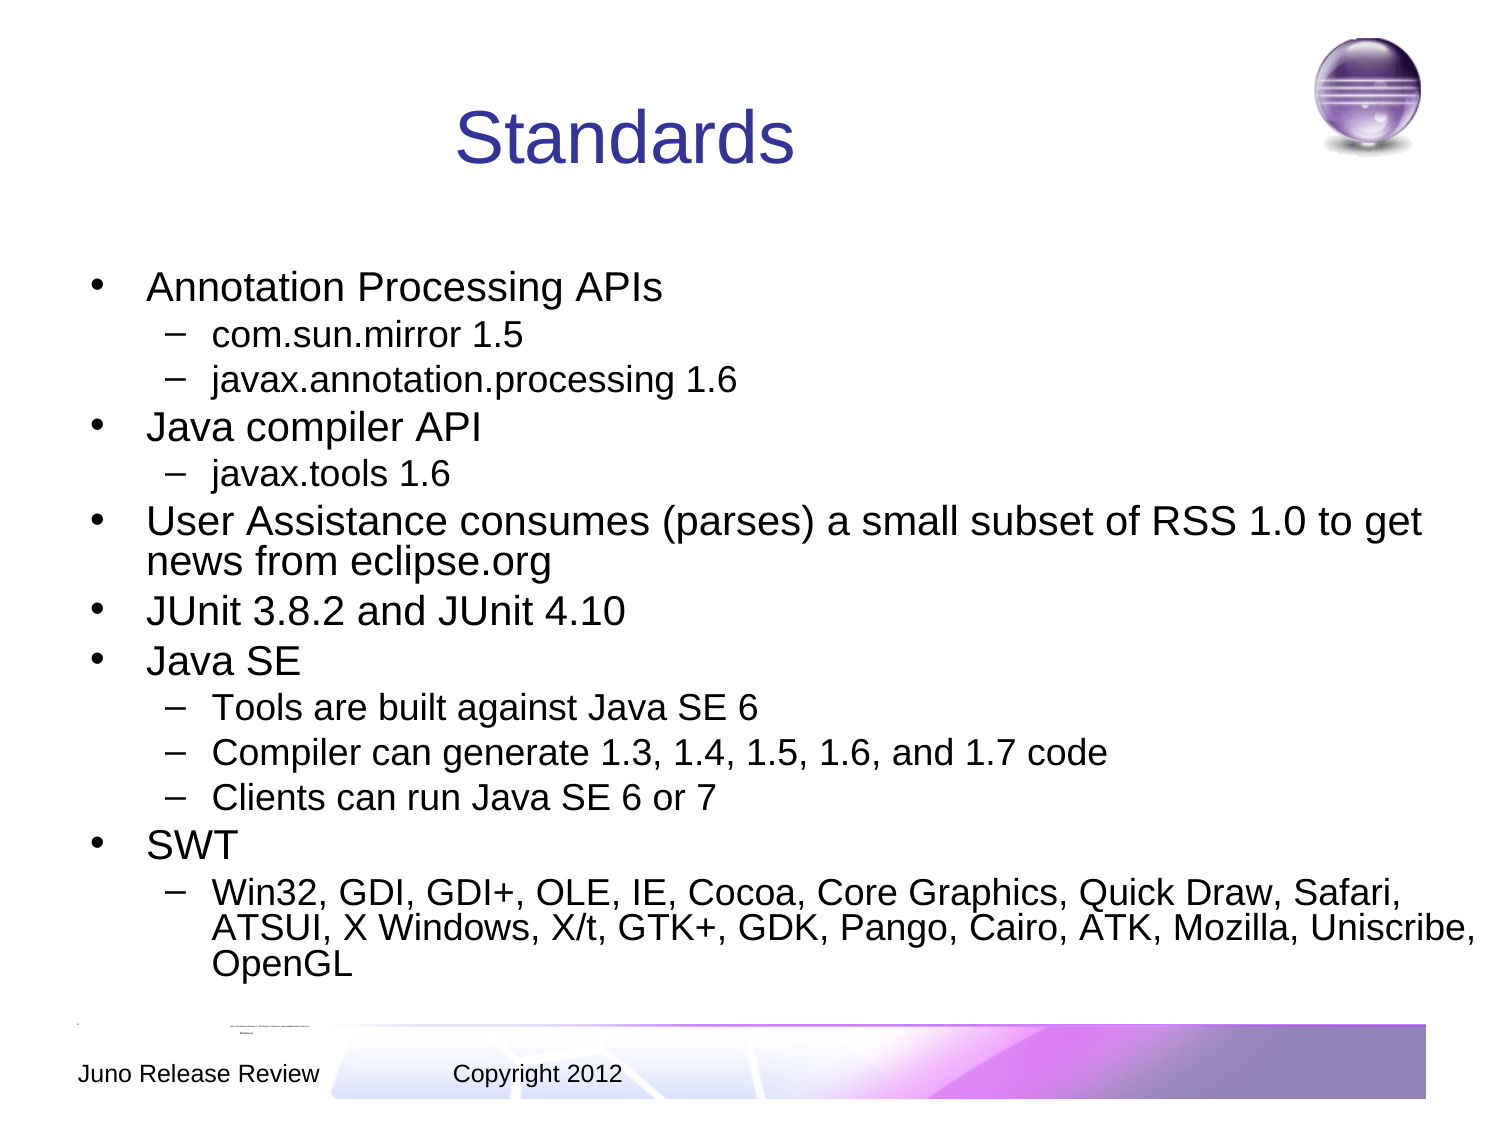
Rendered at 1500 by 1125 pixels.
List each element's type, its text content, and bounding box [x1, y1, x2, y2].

picture [225, 1024, 1426, 1099]
title Standards [74, 45, 1176, 233]
list Annotation Processing APIs com.sun.mirror 1.5 javax.annotation.processing 1.6 Java compiler API javax.tools 1.6 User Assistance consumes (parses) a small subset of RSS 1.0 to get news from eclipse.org JUnit 3.8.2 and JUnit 4.10 Java SE Tools are built against Java SE 6 Compiler can generate 1.3, 1.4, 1.5, 1.6, and 1.7 code Clients can run Java SE 6 or 7 SWT Win32, GDI, GDI+, OLE, IE, Cocoa, Core Graphics, Quick Draw, Safari, ATSUI, X Windows, X/t, GTK+, GDK, Pango, Cairo, ATK, Mozilla, Uniscribe, OpenGL [75, 262, 1500, 1006]
picture [1307, 37, 1426, 157]
